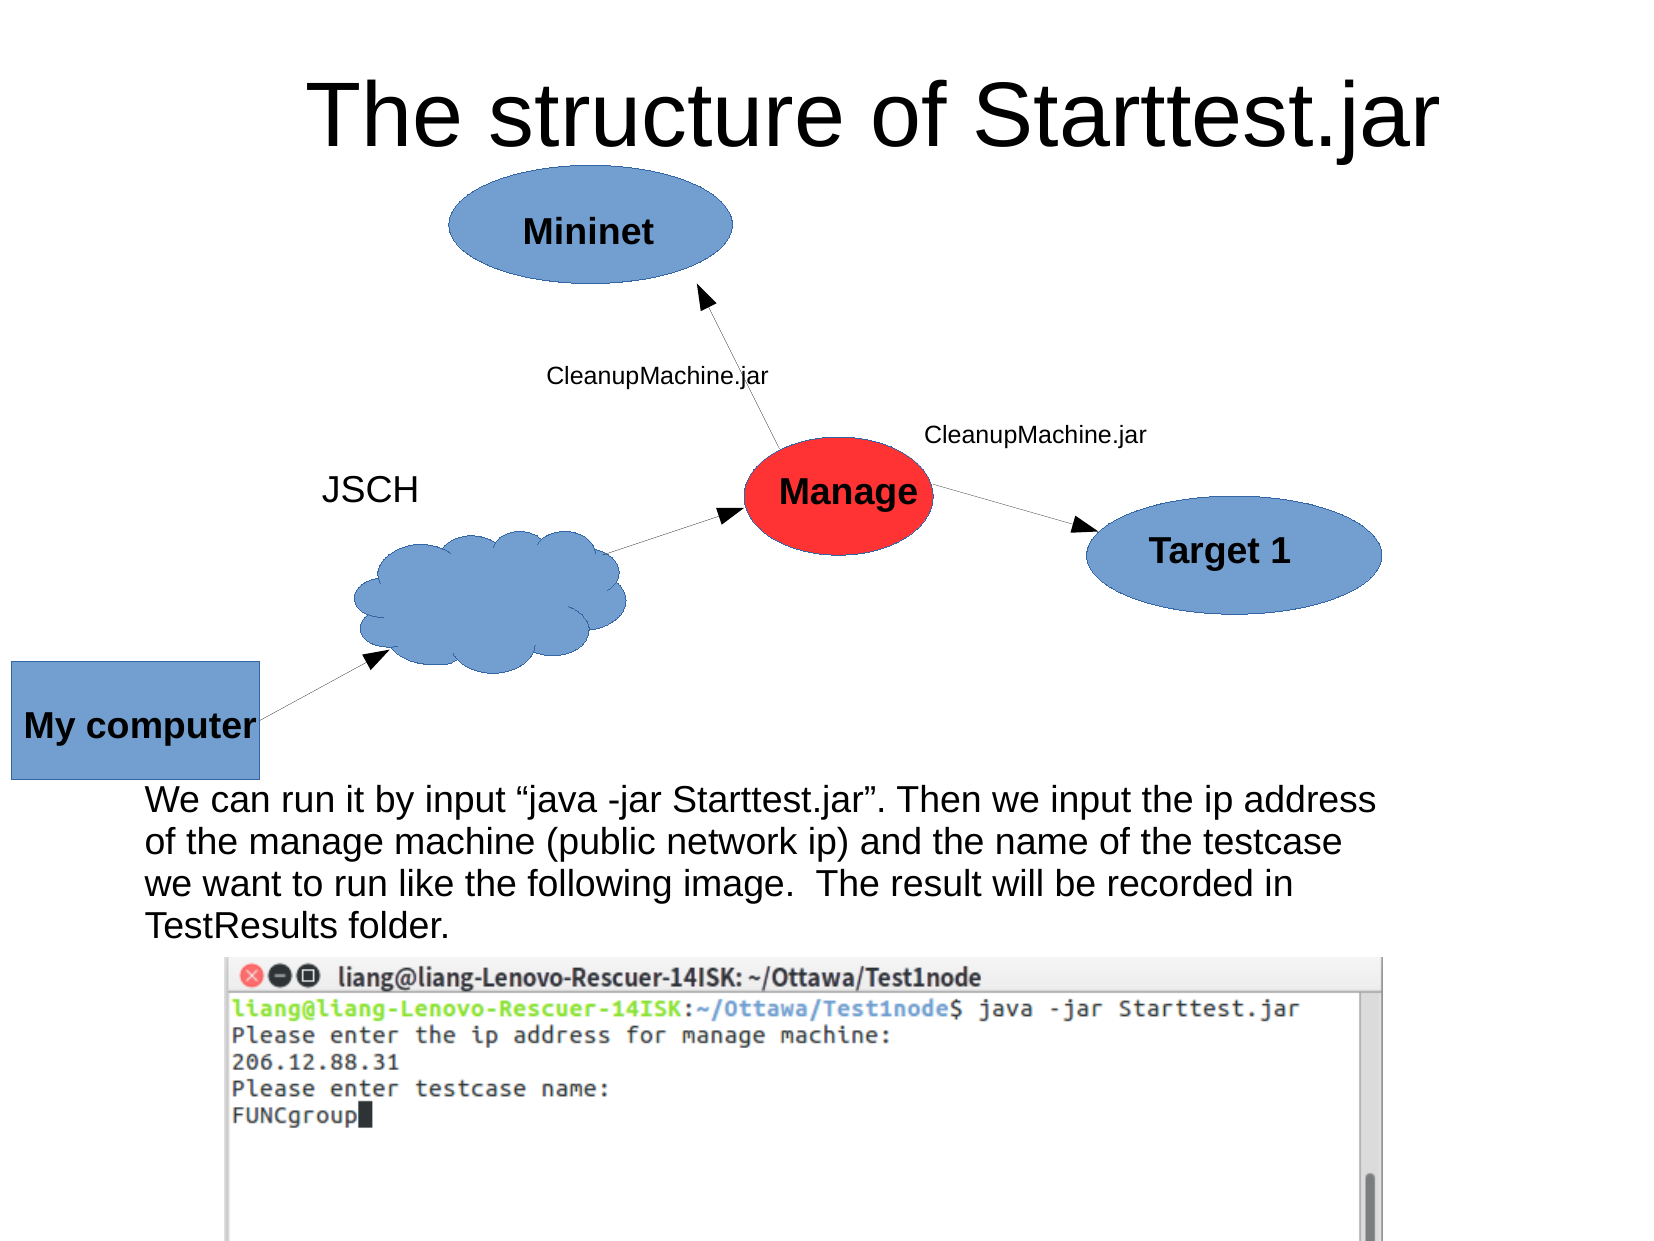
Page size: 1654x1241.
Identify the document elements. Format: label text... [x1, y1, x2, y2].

text_box We can run it by input “java -jar Starttest.jar”. Then we input the ip address of the manage machine (public network ip) and the name of the testcase we want to run like the following image. The result will be recorded in TestResults folder. [129, 771, 1406, 954]
picture [224, 957, 1383, 1241]
text_box JSCH [307, 460, 579, 520]
text_box [11, 661, 260, 696]
title The structure of Starttest.jar [82, 5, 1654, 225]
text_box CleanupMachine.jar [531, 354, 863, 426]
text_box CleanupMachine.jar [909, 413, 1241, 485]
text_box [11, 754, 260, 780]
text_box Manage [763, 462, 934, 520]
text_box Mininet [507, 225, 670, 260]
text_box Target 1 [1133, 521, 1307, 579]
text_box [354, 531, 627, 674]
text_box My computer [8, 696, 272, 754]
text_box [1086, 496, 1382, 615]
text_box [744, 437, 926, 556]
text_box [448, 225, 733, 284]
